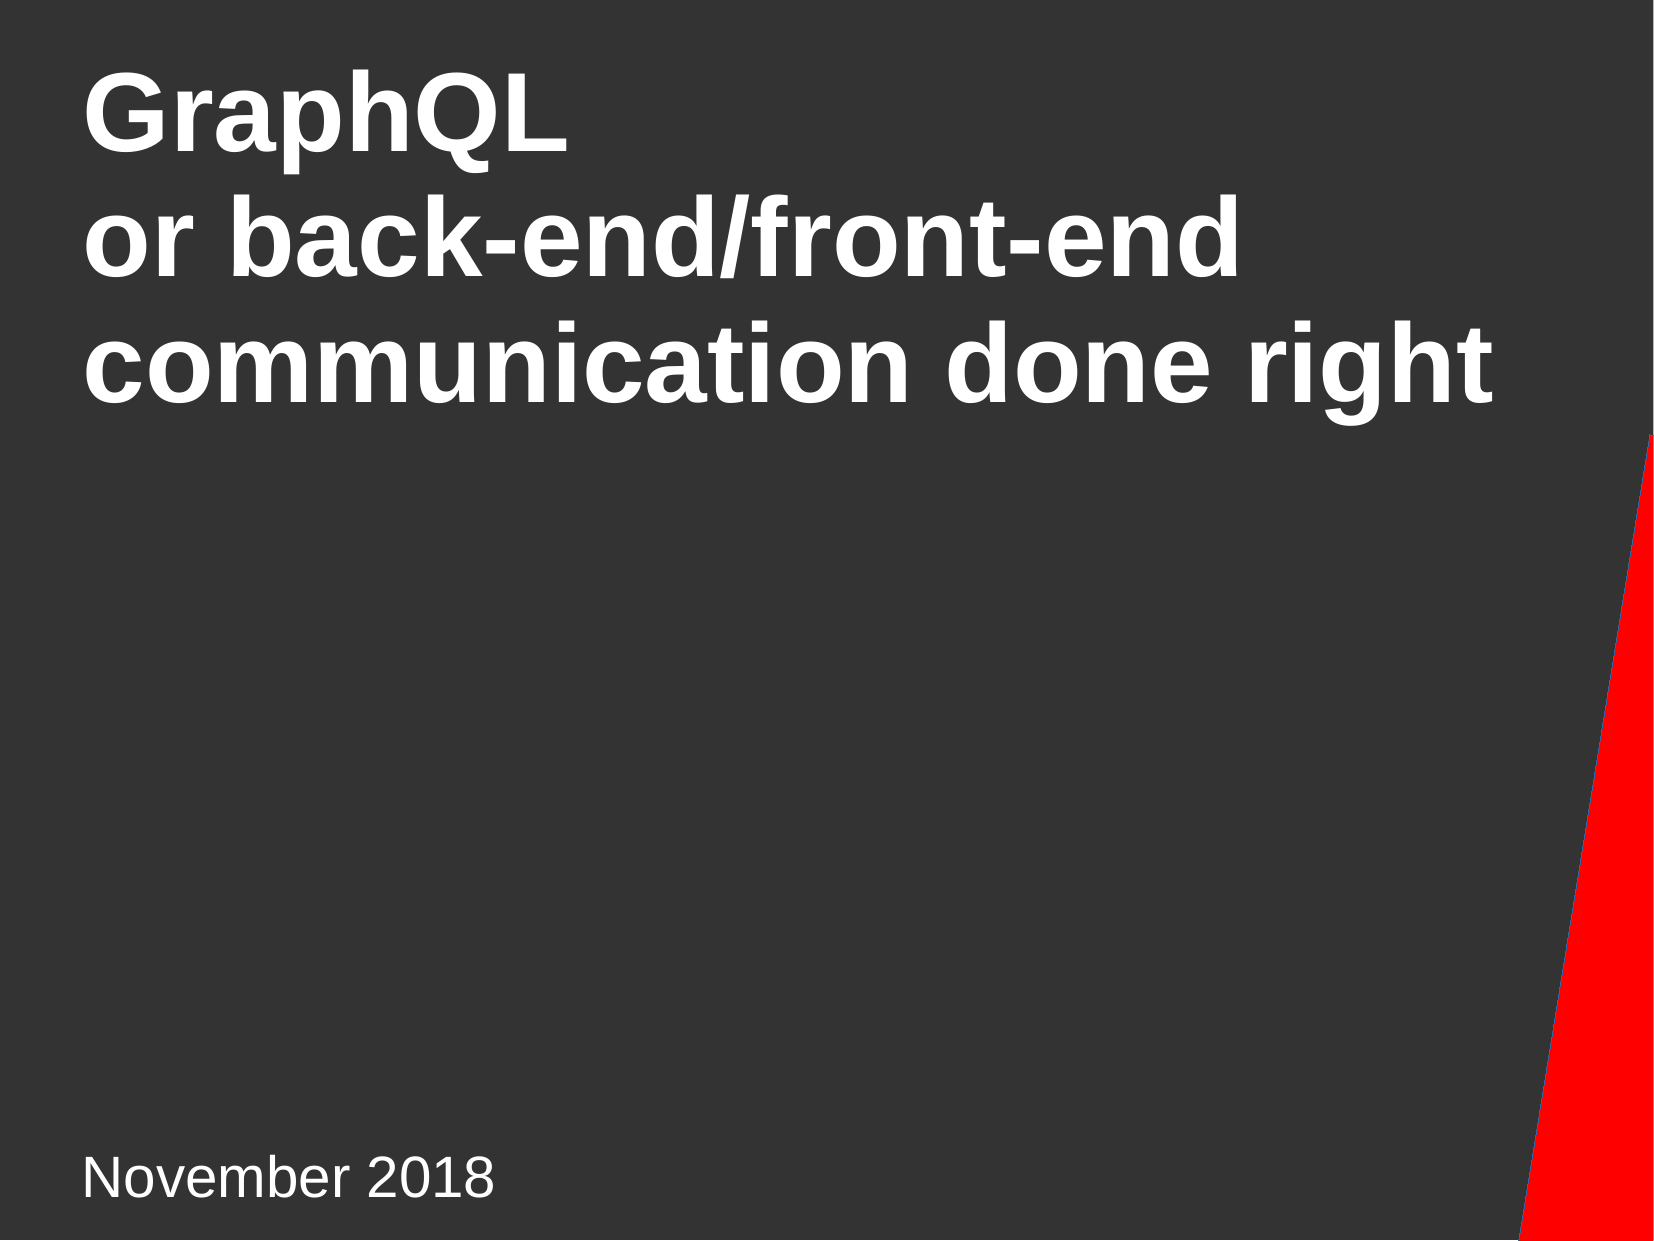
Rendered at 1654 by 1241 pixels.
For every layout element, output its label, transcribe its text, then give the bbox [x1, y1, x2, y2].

title November 2018 [81, 1074, 1545, 1241]
text_box [1518, 434, 1654, 1241]
title [81, 330, 1570, 538]
title GraphQL or back-end/front-end communication done right [82, 49, 1571, 426]
